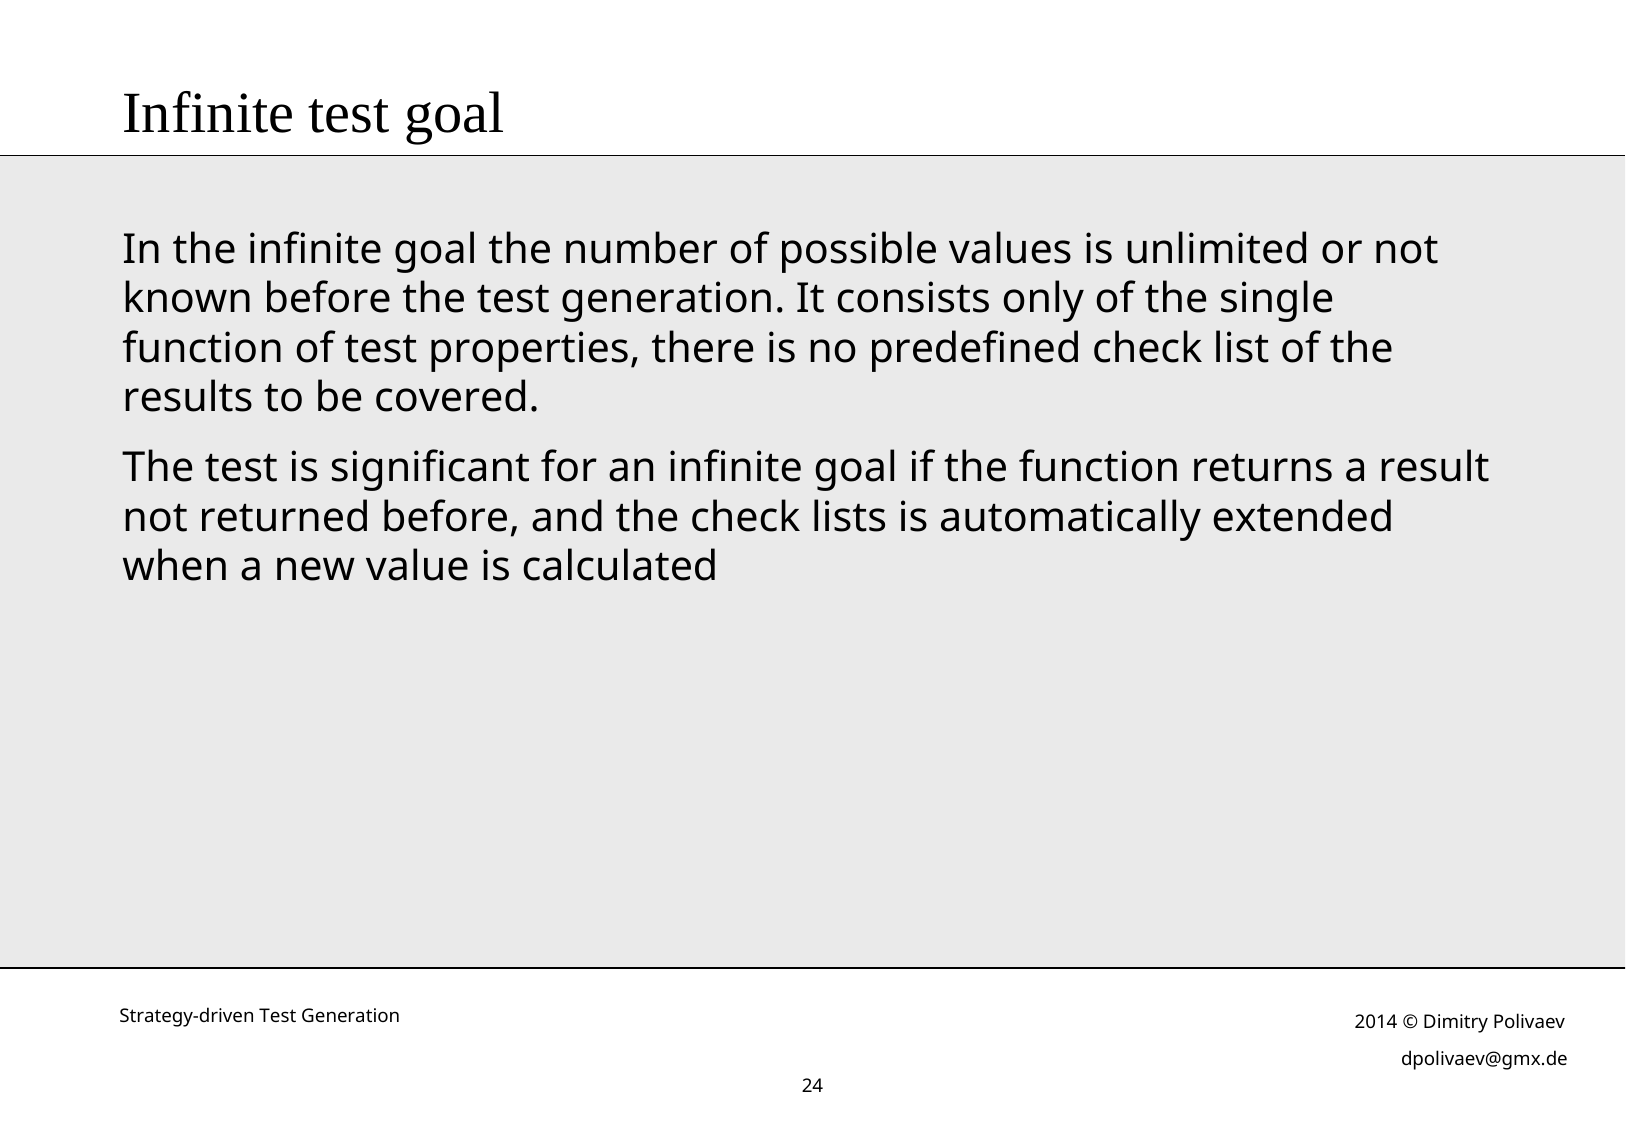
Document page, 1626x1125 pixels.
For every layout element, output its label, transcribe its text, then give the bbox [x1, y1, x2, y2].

title Infinite test goal [122, 70, 1501, 145]
list In the infinite goal the number of possible values is unlimited or not known before the test generation. It consists only of the single function of test properties, there is no predefined check list of the results to be covered. The test is significant for an infinite goal if the function returns a result not returned before, and the check lists is automatically extended when a new value is calculated [122, 222, 1501, 544]
